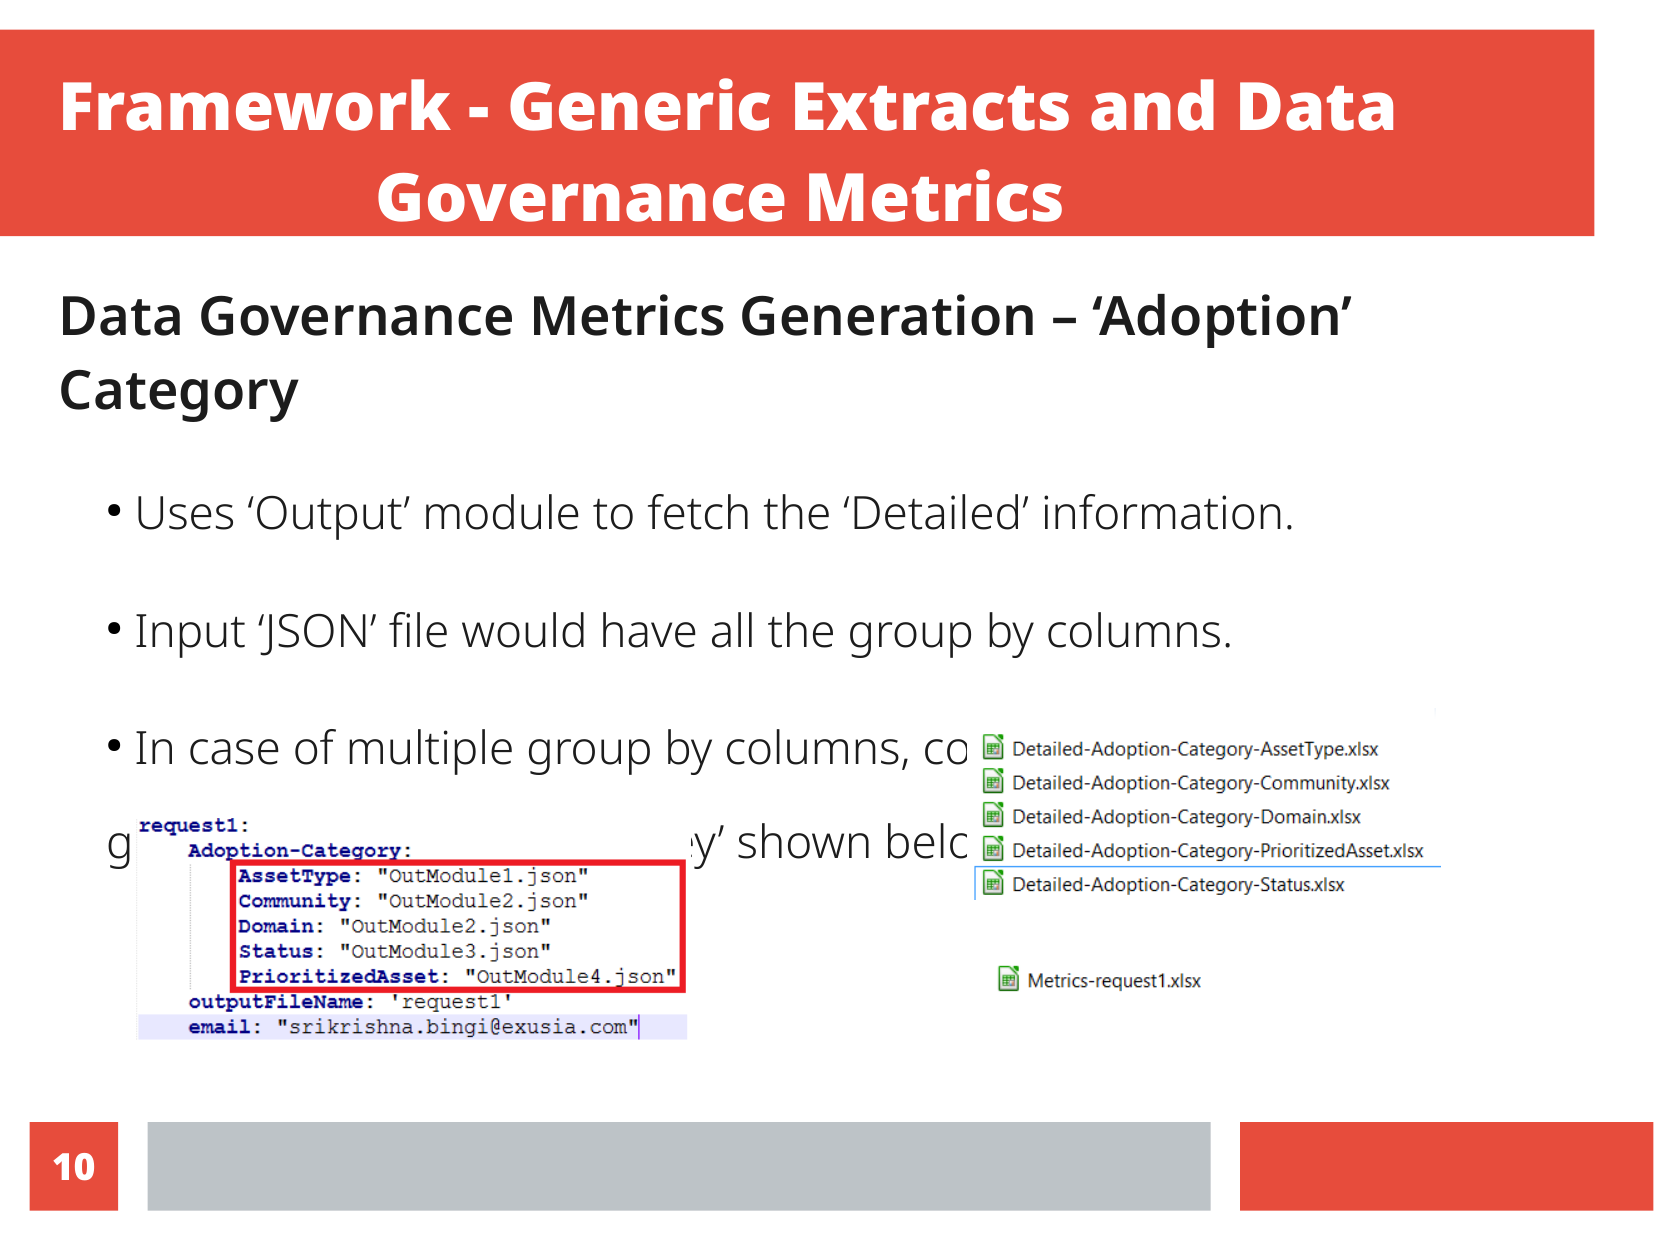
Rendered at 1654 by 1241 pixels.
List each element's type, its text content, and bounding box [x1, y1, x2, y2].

title Framework - Generic Extracts and Data Governance Metrics [59, 59, 1595, 207]
picture [967, 708, 1441, 901]
list Data Governance Metrics Generation – ‘Adoption’ Category Uses ‘Output’ module to fetch the ‘Detailed’ information. Input ‘JSON’ file would have all the group by columns. In case of multiple group by columns, column at lowest level of granularity is specified as ‘key’ shown below [59, 277, 1565, 1046]
picture [136, 818, 691, 1046]
picture [985, 961, 1216, 1006]
